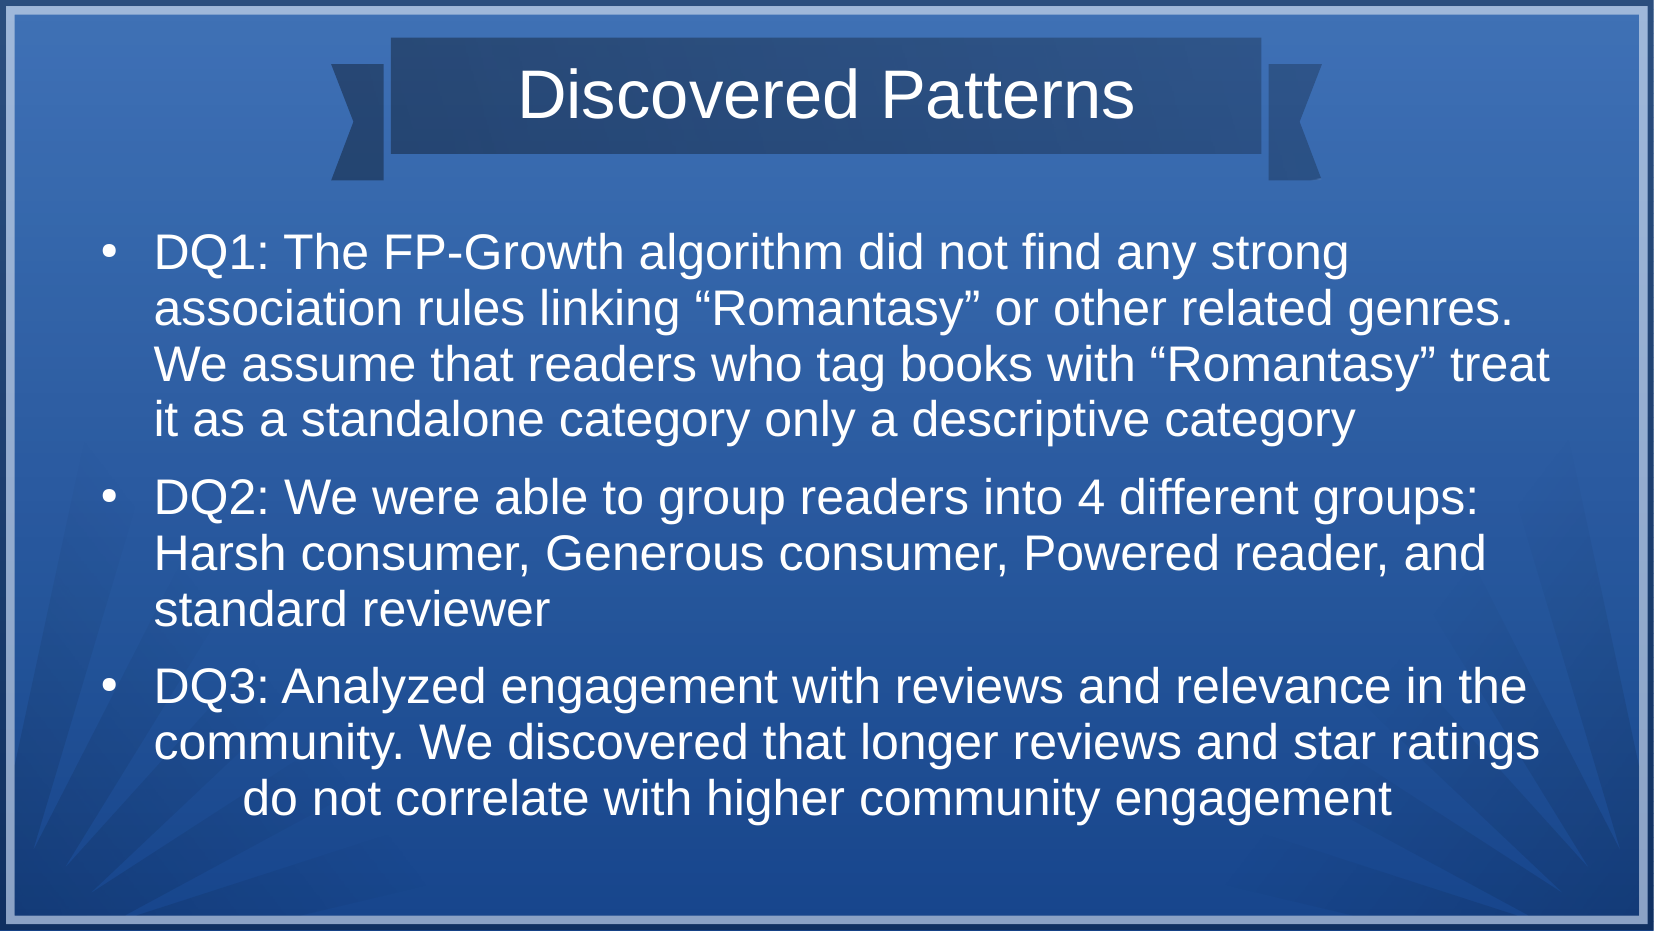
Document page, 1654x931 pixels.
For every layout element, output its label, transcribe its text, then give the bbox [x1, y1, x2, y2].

list DQ1: The FP-Growth algorithm did not find any strong association rules linking “Romantasy” or other related genres. We assume that readers who tag books with “Romantasy” treat it as a standalone category only a descriptive category DQ2: We were able to group readers into 4 different groups: Harsh consumer, Generous consumer, Powered reader, and standard reviewer DQ3: Analyzed engagement with reviews and relevance in the community. We discovered that longer reviews and star ratings do not correlate with higher community engagement [82, 224, 1571, 848]
title Discovered Patterns [389, 35, 1264, 154]
